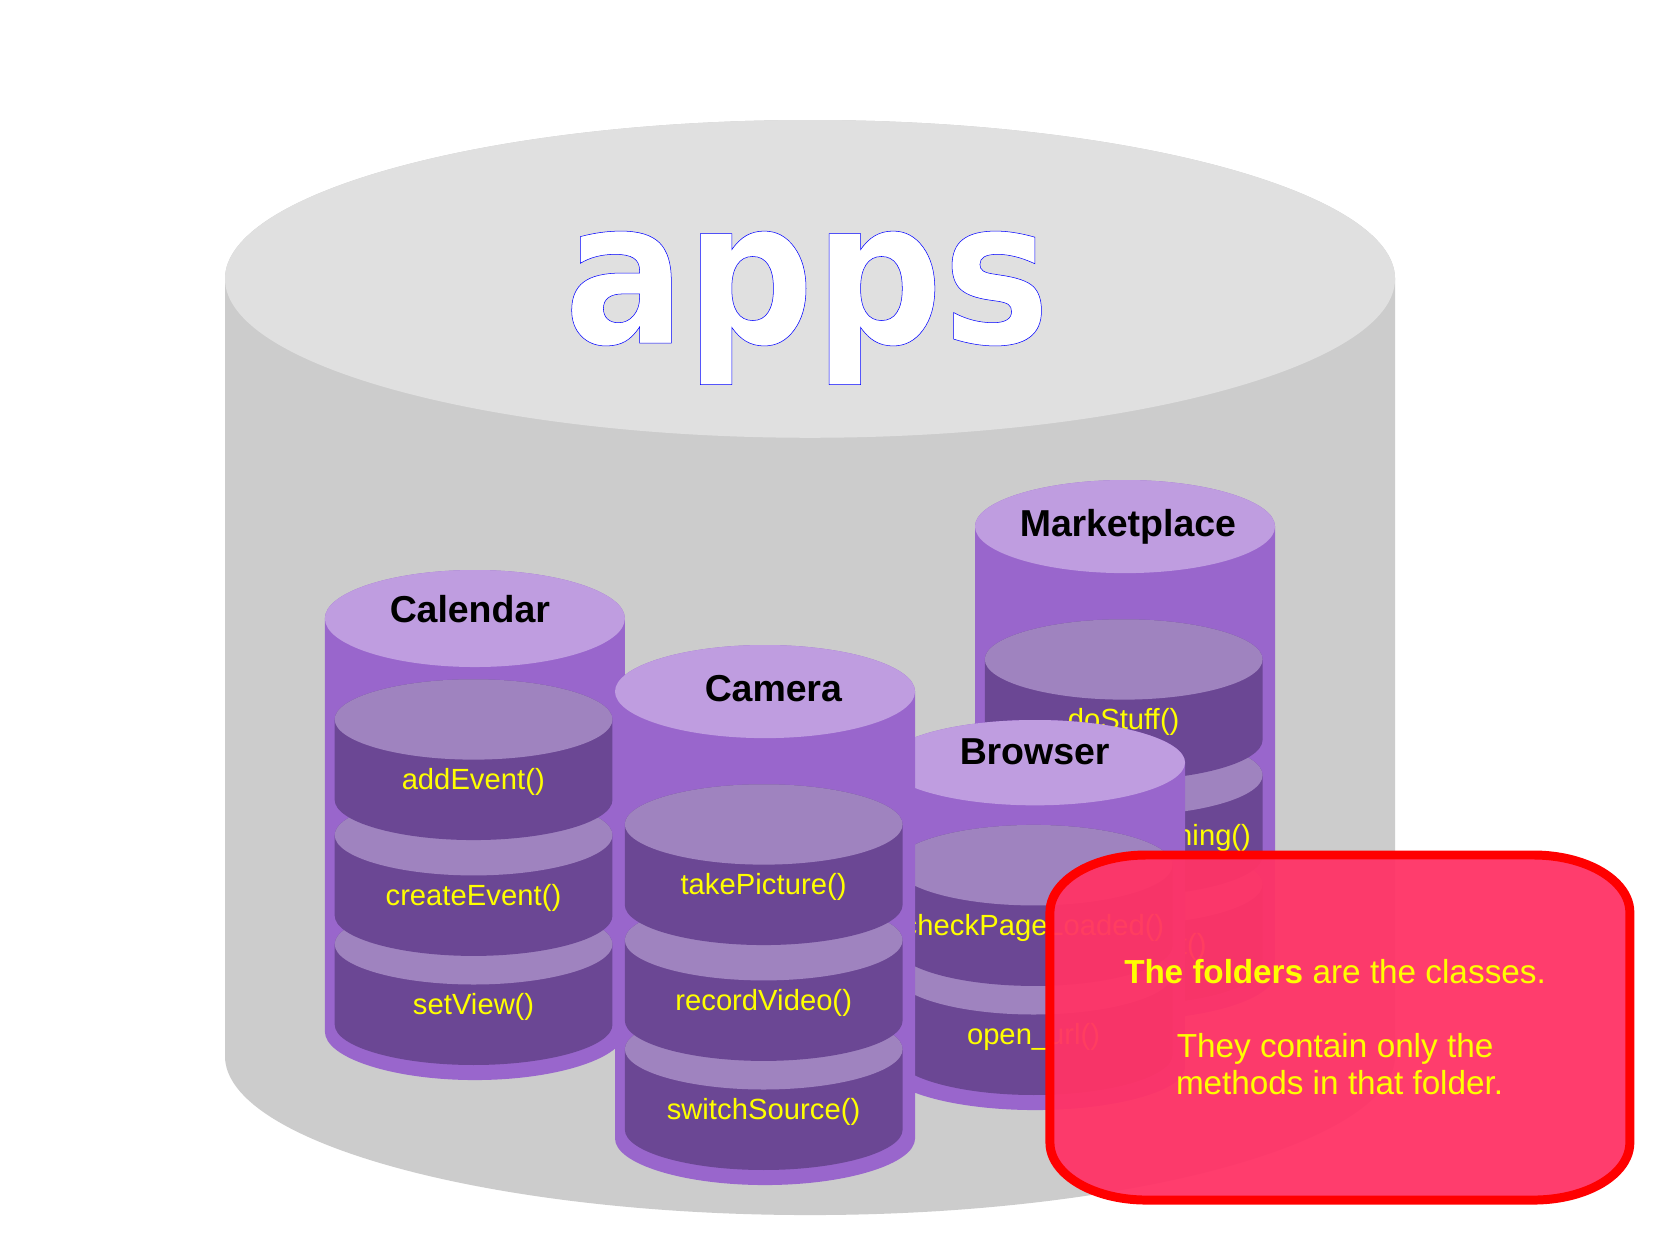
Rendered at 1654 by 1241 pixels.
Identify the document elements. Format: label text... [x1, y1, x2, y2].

text_box addEvent() [334, 722, 613, 841]
text_box [225, 281, 1396, 1216]
text_box The folders are the classes. They contain only the methods in that folder. [1049, 855, 1630, 1201]
text_box doStuff() [984, 661, 1263, 776]
text_box open_url() [916, 996, 1049, 1096]
text_box checkPageLoaded() [916, 887, 1050, 986]
text_box createEvent() [334, 837, 613, 956]
text_box switchSource() [624, 1051, 903, 1171]
text_box Calendar [374, 580, 565, 638]
text_box Browser [945, 723, 1125, 781]
text_box Camera [690, 660, 857, 717]
text_box recordVideo() [624, 941, 903, 1061]
text_box Marketplace [1005, 495, 1251, 552]
text_box setView() [334, 946, 613, 1066]
text_box apps [549, 150, 1066, 398]
text_box changeSomething() [1186, 779, 1263, 855]
text_box takePicture() [624, 826, 903, 946]
